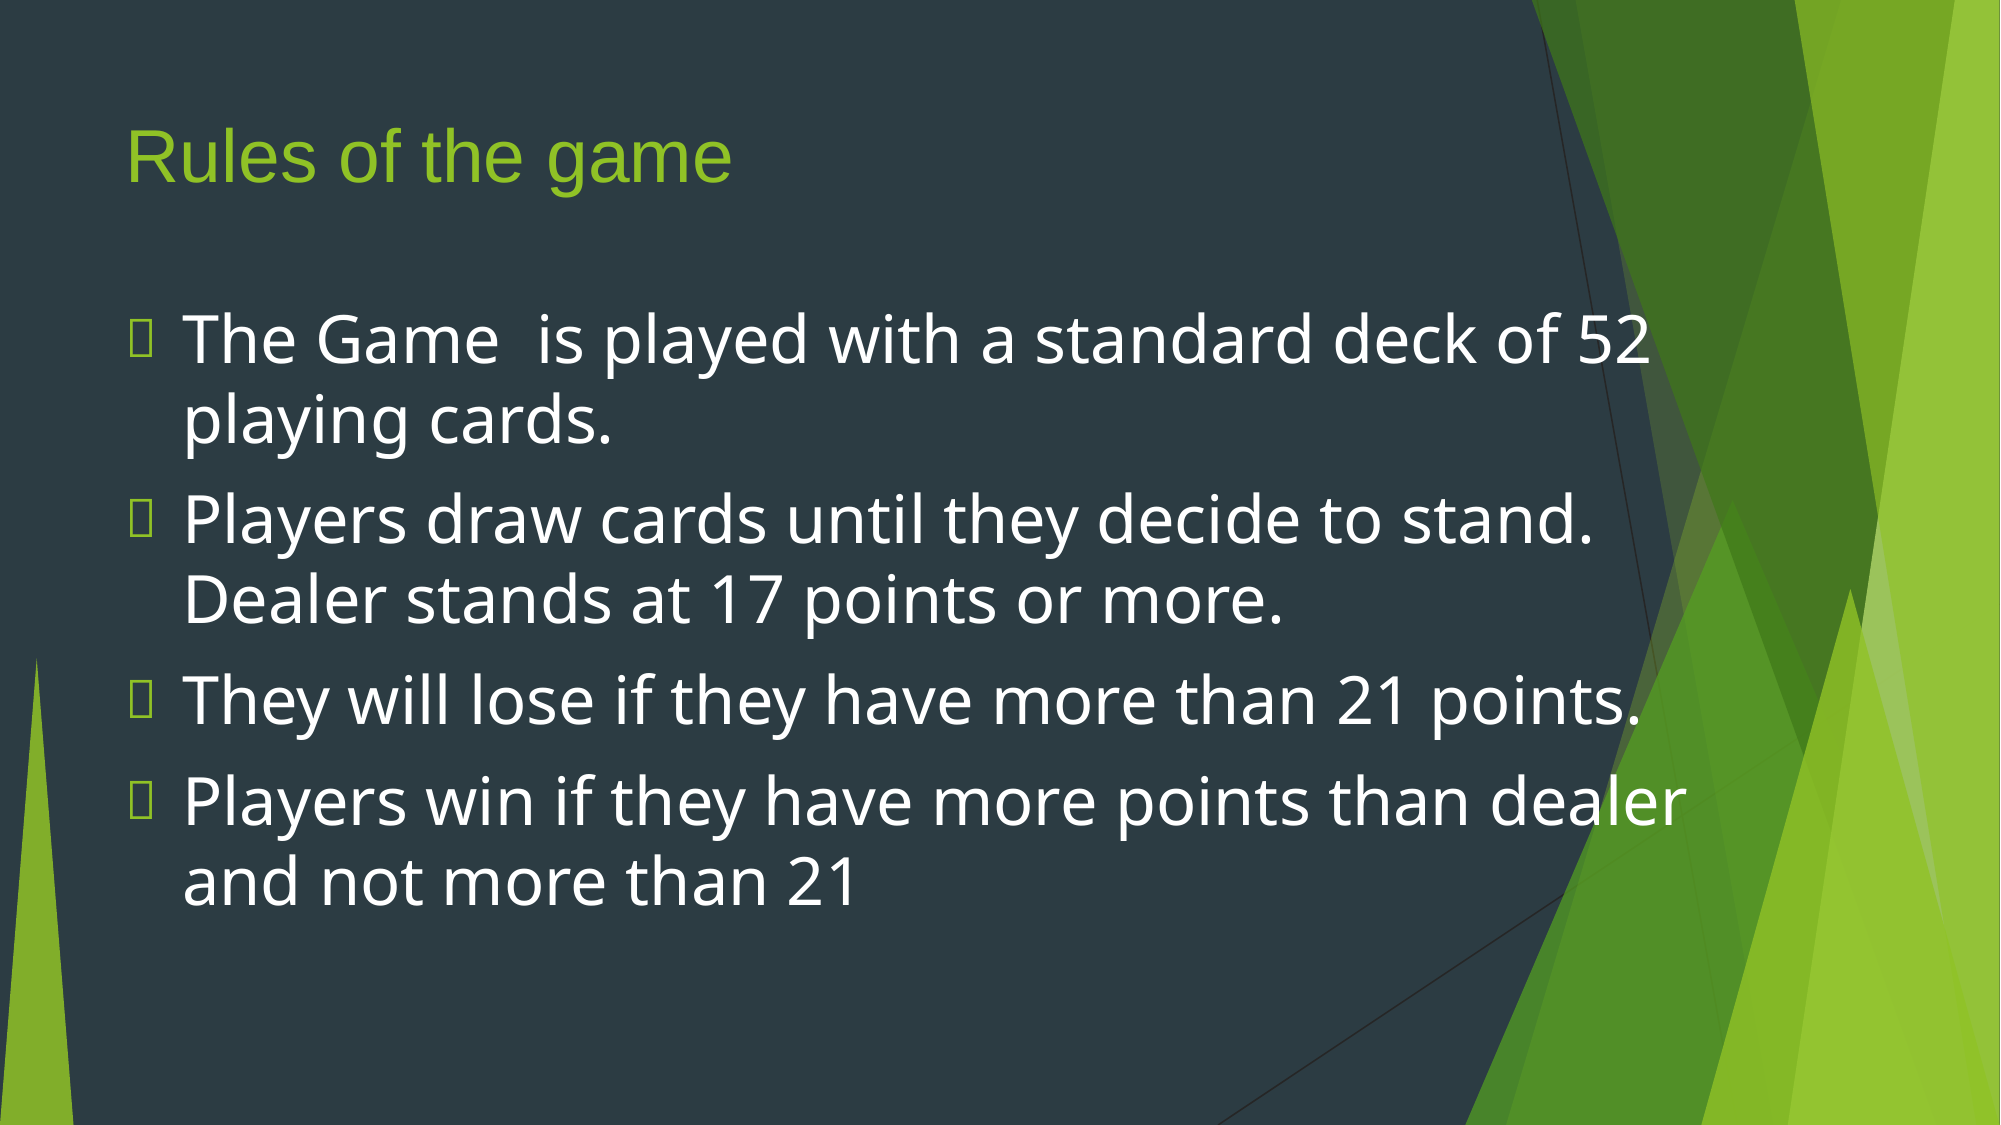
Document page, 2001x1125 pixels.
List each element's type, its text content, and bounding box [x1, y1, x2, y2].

list The Game is played with a standard deck of 52 playing cards. Players draw cards until they decide to stand. Dealer stands at 17 points or more. They will lose if they have more than 21 points. Players win if they have more points than dealer and not more than 21 [111, 289, 1730, 995]
title Rules of the game [111, 99, 1522, 289]
